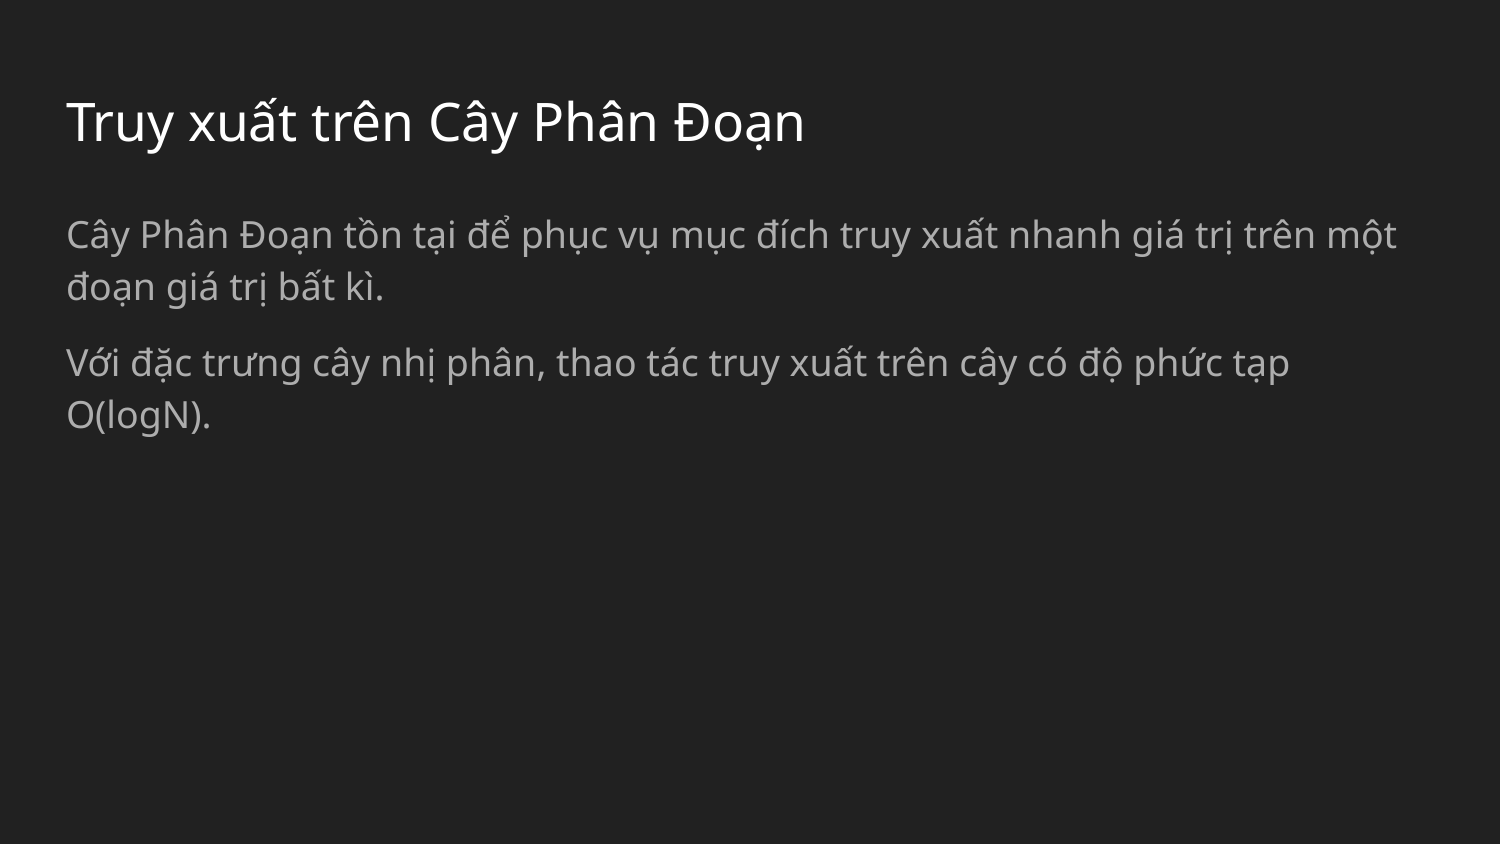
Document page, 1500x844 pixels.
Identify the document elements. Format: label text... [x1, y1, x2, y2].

list Cây Phân Đoạn tồn tại để phục vụ mục đích truy xuất nhanh giá trị trên một đoạn giá trị bất kì. Với đặc trưng cây nhị phân, thao tác truy xuất trên cây có độ phức tạp O(logN). [51, 189, 1449, 750]
title Truy xuất trên Cây Phân Đoạn [51, 72, 1449, 167]
